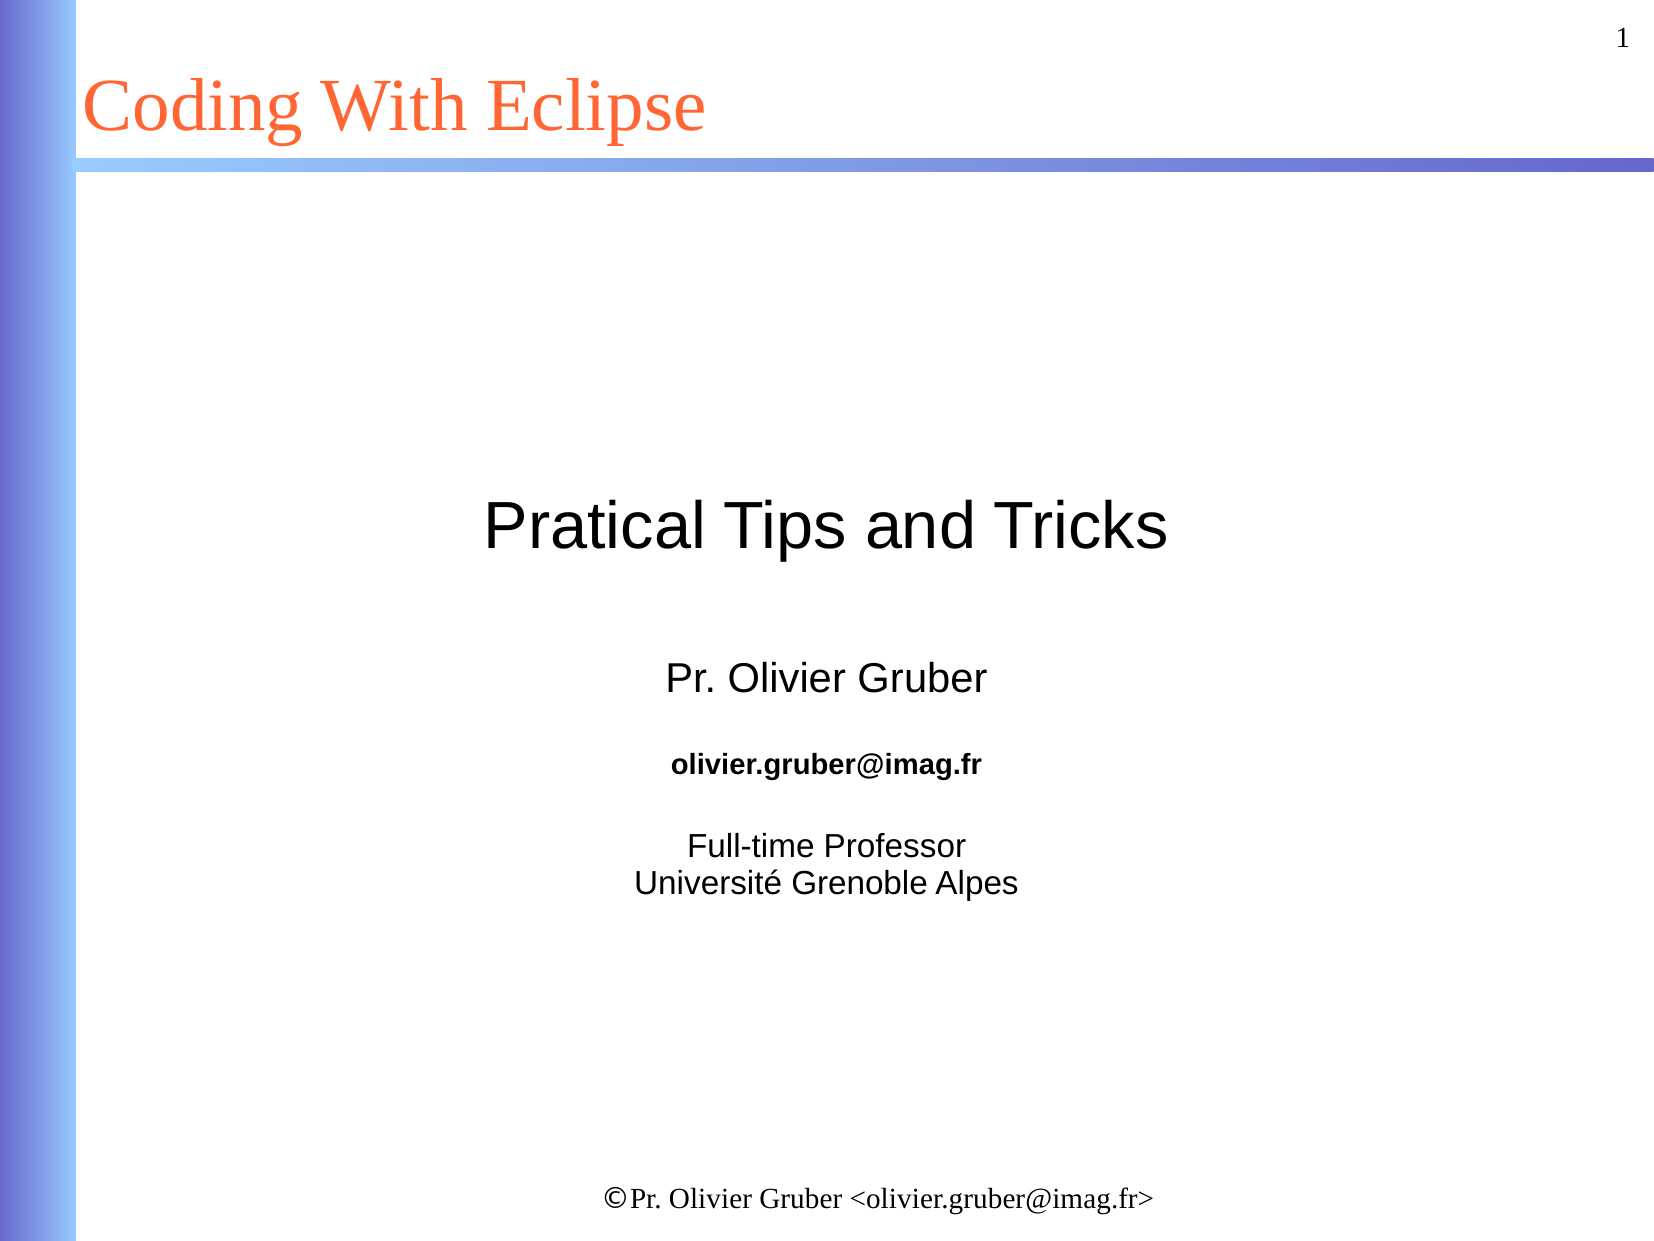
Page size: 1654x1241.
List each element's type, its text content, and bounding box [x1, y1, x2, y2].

title Coding With Eclipse [82, 49, 1571, 161]
subtitle Pratical Tips and Tricks Pr. Olivier Gruber olivier.gruber@imag.fr Full-time Professor Université Grenoble Alpes [82, 185, 1571, 1129]
